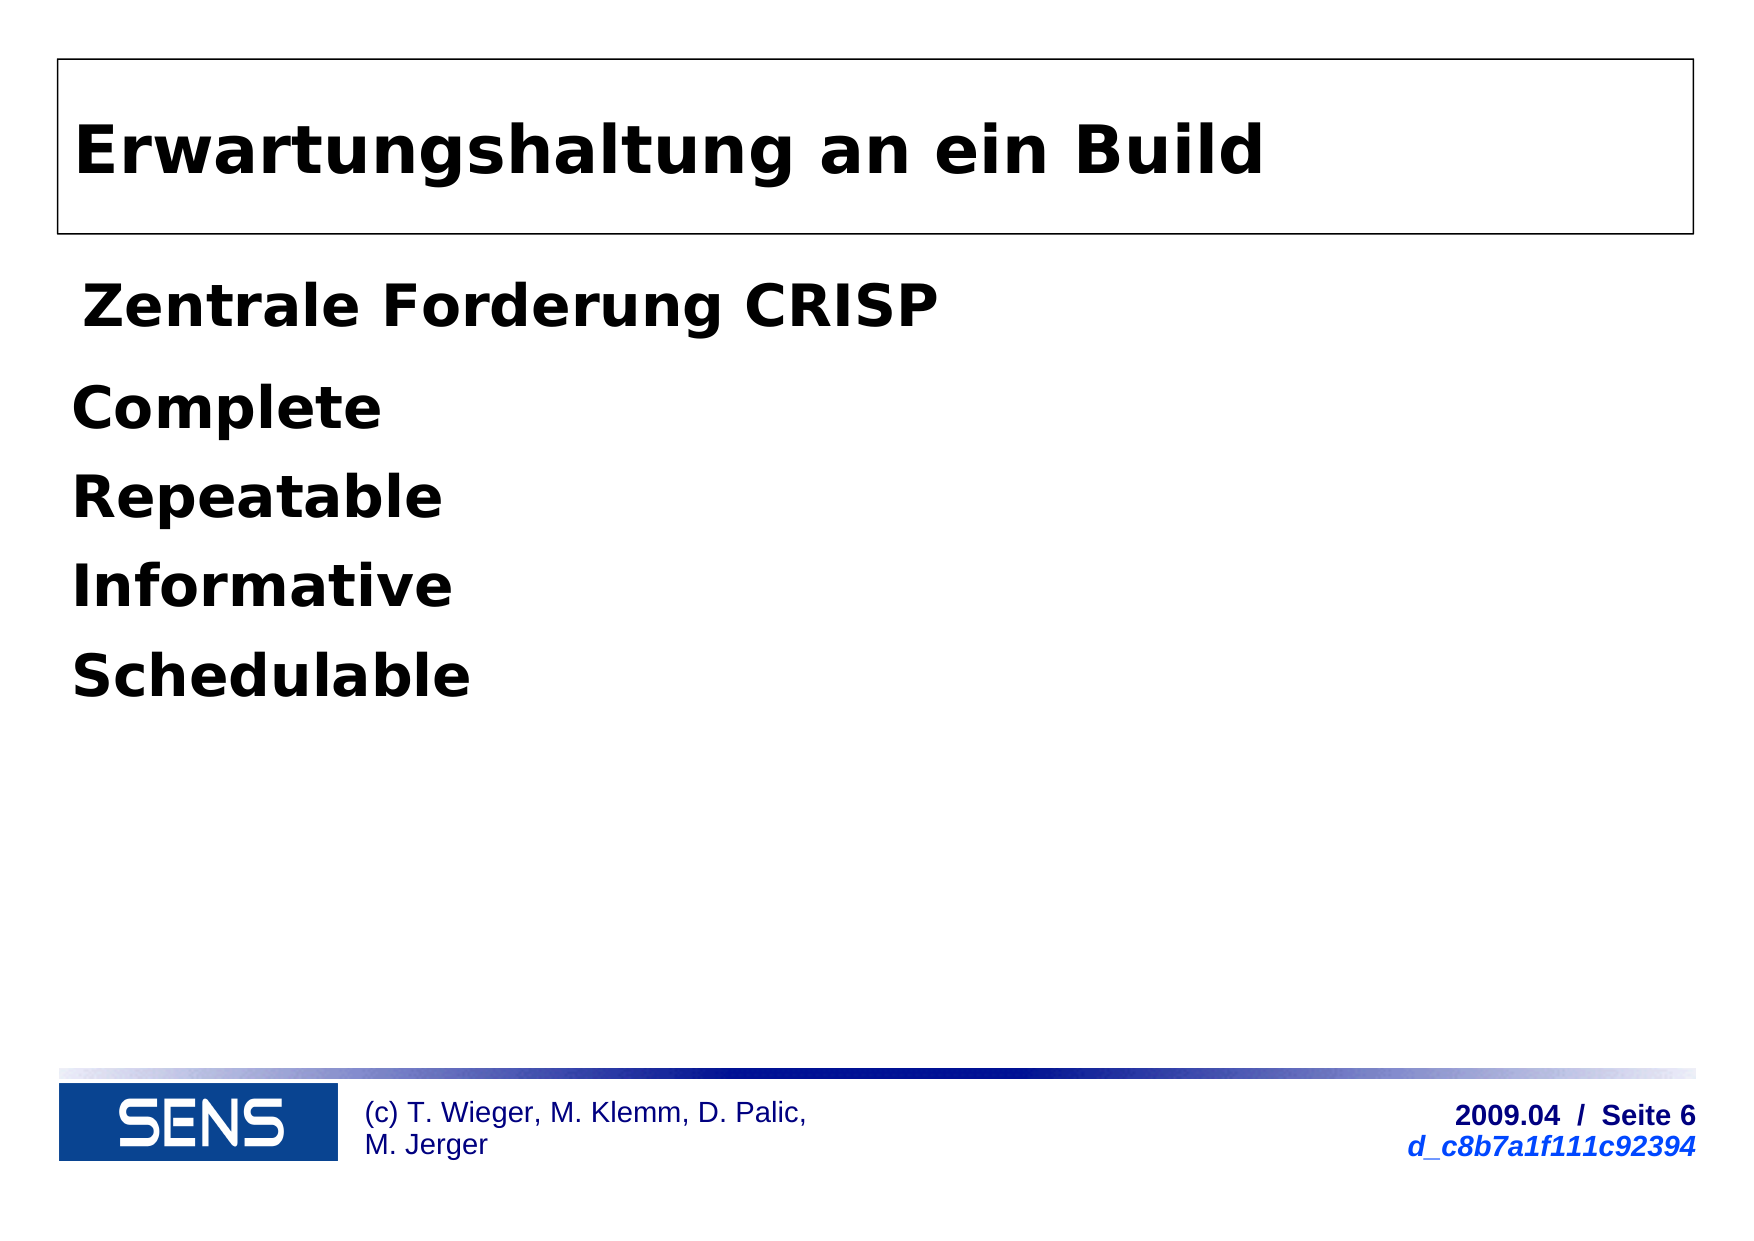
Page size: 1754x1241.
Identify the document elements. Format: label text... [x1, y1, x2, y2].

list Zentrale Forderung CRISP Complete Repeatable Informative Schedulable [71, 272, 1693, 1038]
picture [59, 1083, 338, 1161]
picture [59, 1068, 1696, 1079]
title Erwartungshaltung an ein Build [73, 61, 1693, 241]
